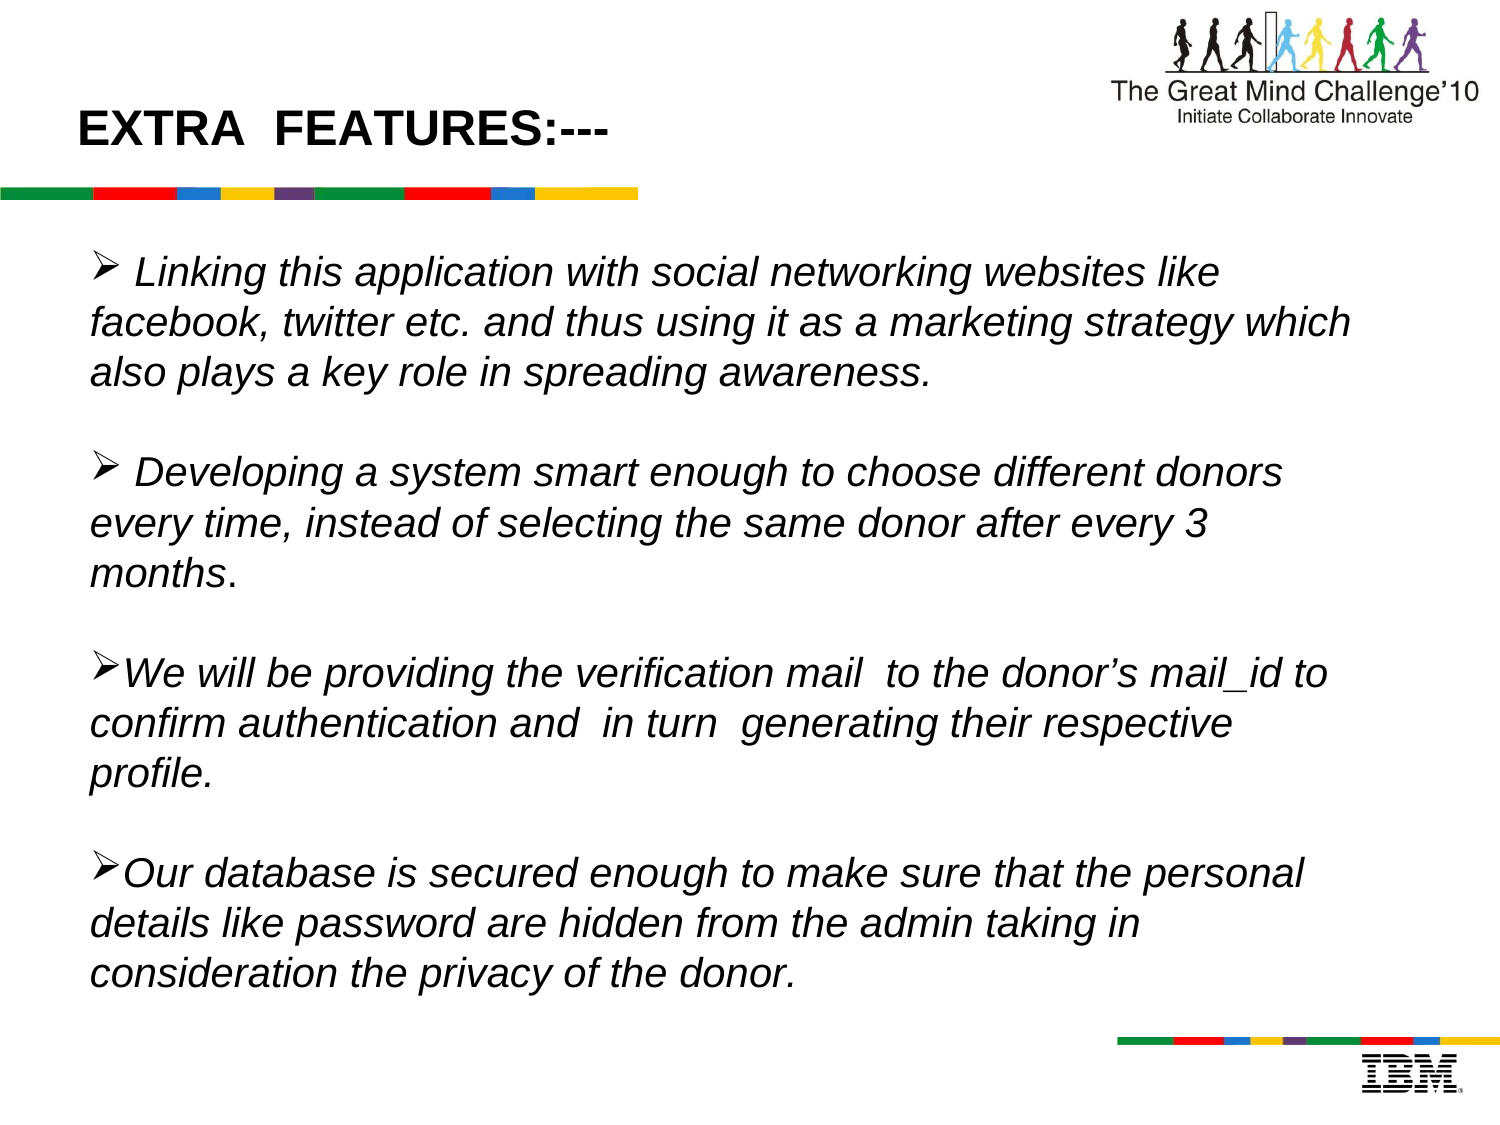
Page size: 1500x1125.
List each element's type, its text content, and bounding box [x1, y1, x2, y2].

picture [1375, 1037, 1500, 1045]
text_box Linking this application with social networking websites like facebook, twitter etc. and thus using it as a marketing strategy which also plays a key role in spreading awareness. Developing a system smart enough to choose different donors every time, instead of selecting the same donor after every 3 months. We will be providing the verification mail to the donor’s mail_id to confirm authentication and in turn generating their respective profile. Our database is secured enough to make sure that the personal details like password are hidden from the admin taking in consideration the privacy of the donor. [74, 237, 1375, 1104]
text_box EXTRA FEATURES:--- [62, 87, 625, 163]
picture [0, 187, 638, 200]
picture [1375, 1054, 1463, 1093]
picture [1087, 0, 1500, 150]
